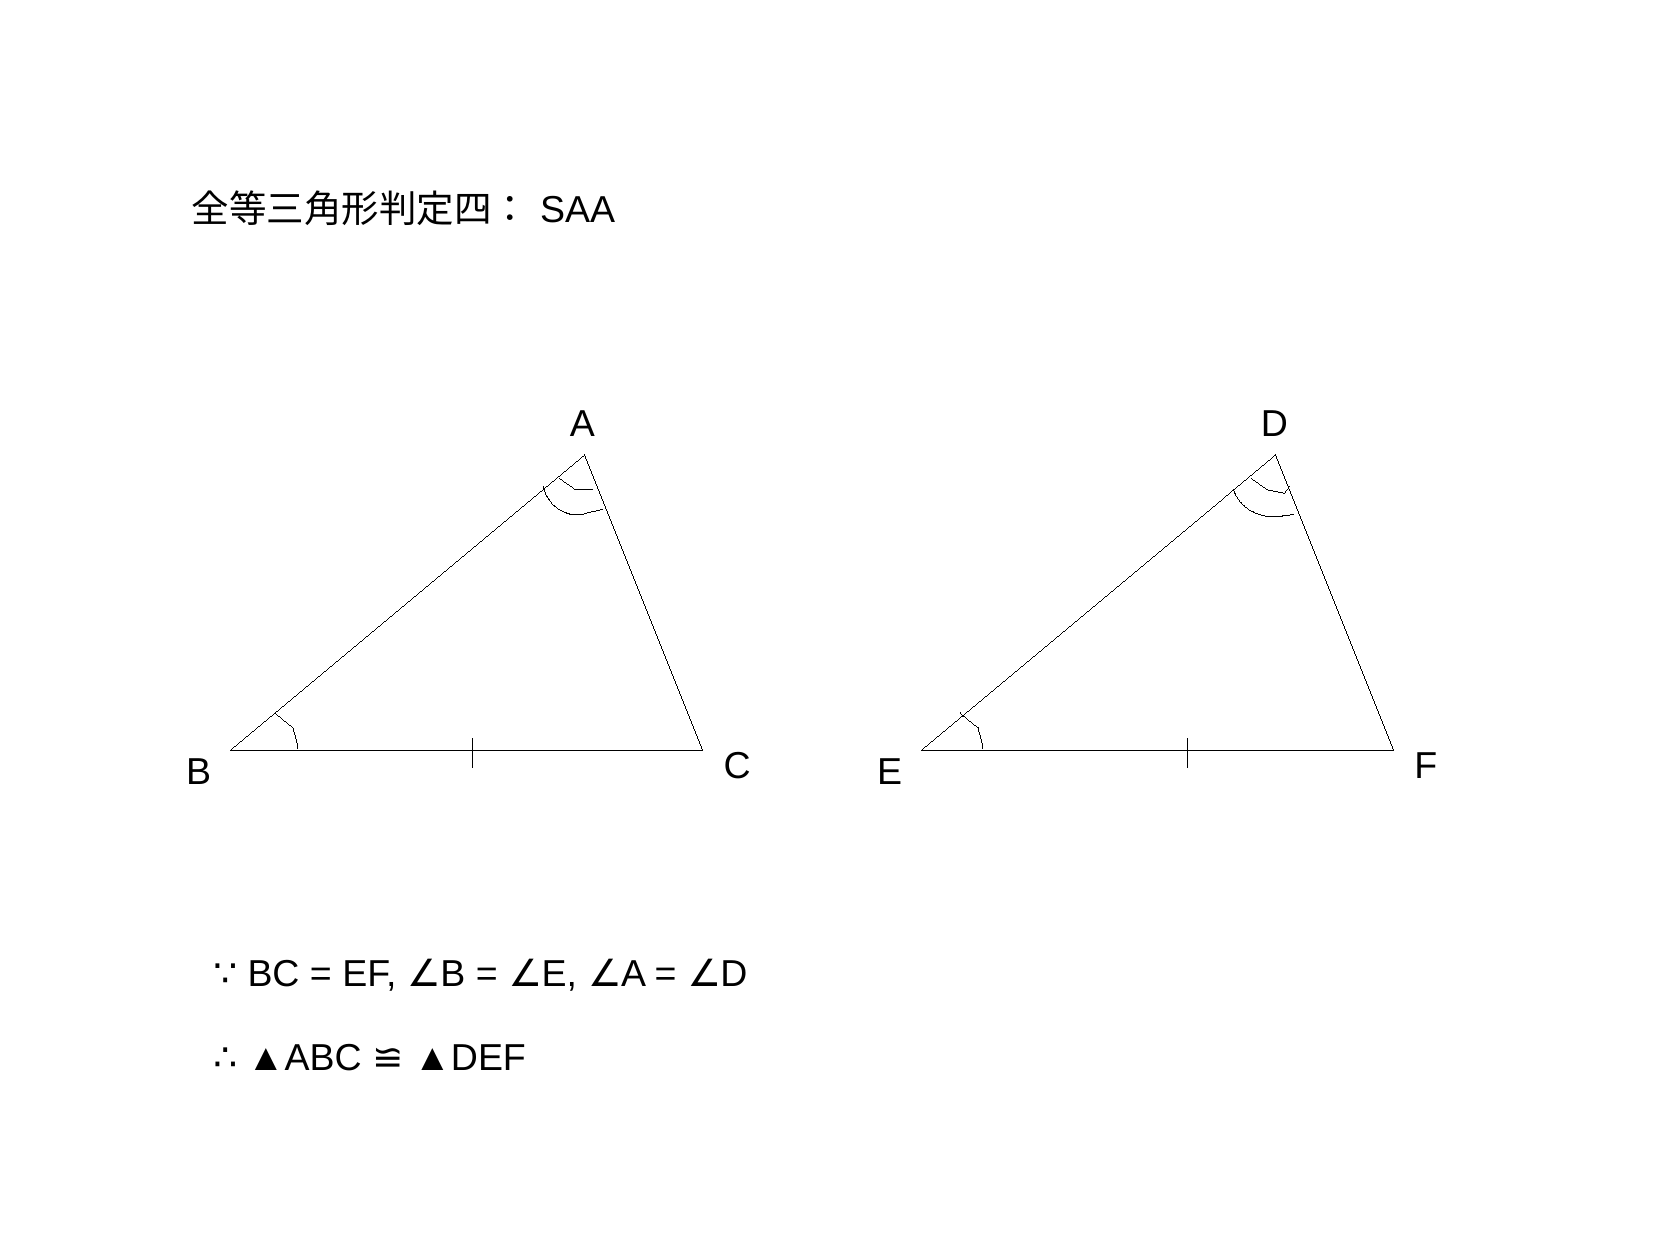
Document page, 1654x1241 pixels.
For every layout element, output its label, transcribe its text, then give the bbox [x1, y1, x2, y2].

text_box ∵ BC = EF, ∠B = ∠E, ∠A = ∠D ∴ ▲ABC ≌ ▲DEF [198, 944, 840, 1086]
text_box D [1246, 394, 1303, 452]
text_box C [708, 737, 766, 795]
text_box 全等三角形判定四：SAA [177, 171, 606, 229]
text_box F [1399, 737, 1453, 795]
text_box B [171, 743, 227, 801]
text_box A [555, 394, 610, 452]
text_box E [862, 743, 917, 801]
